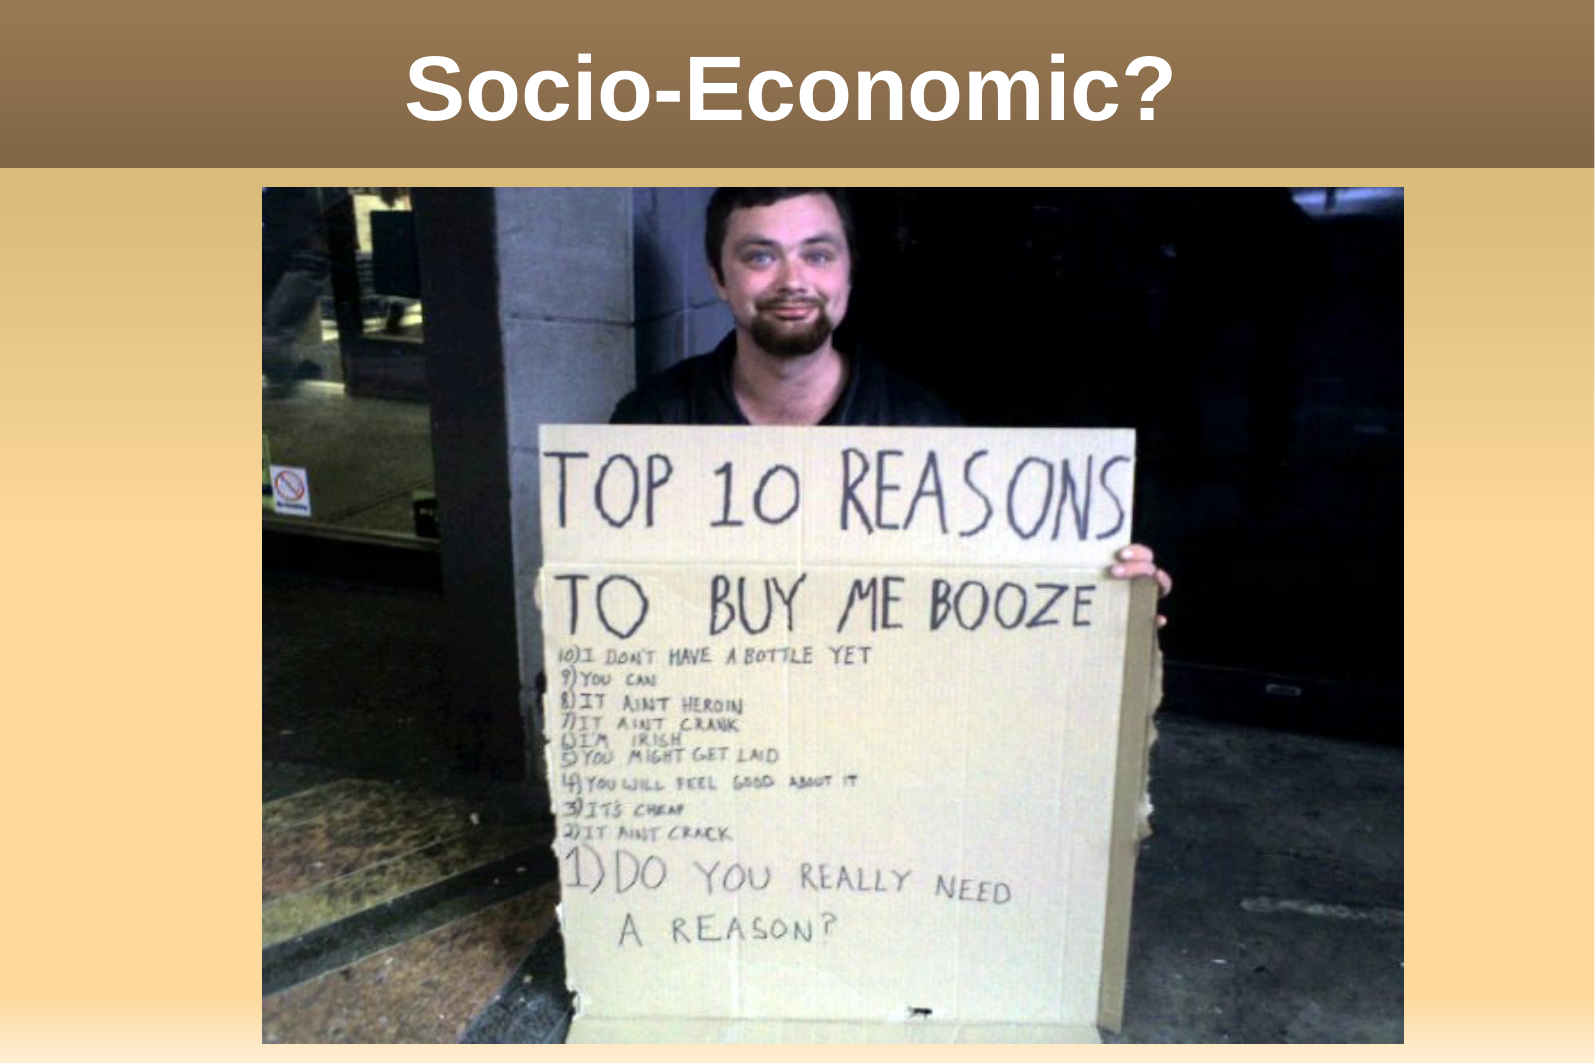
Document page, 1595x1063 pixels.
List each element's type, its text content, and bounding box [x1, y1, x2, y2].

title Socio-Economic? [74, 7, 1510, 171]
picture [0, 0, 1595, 1063]
